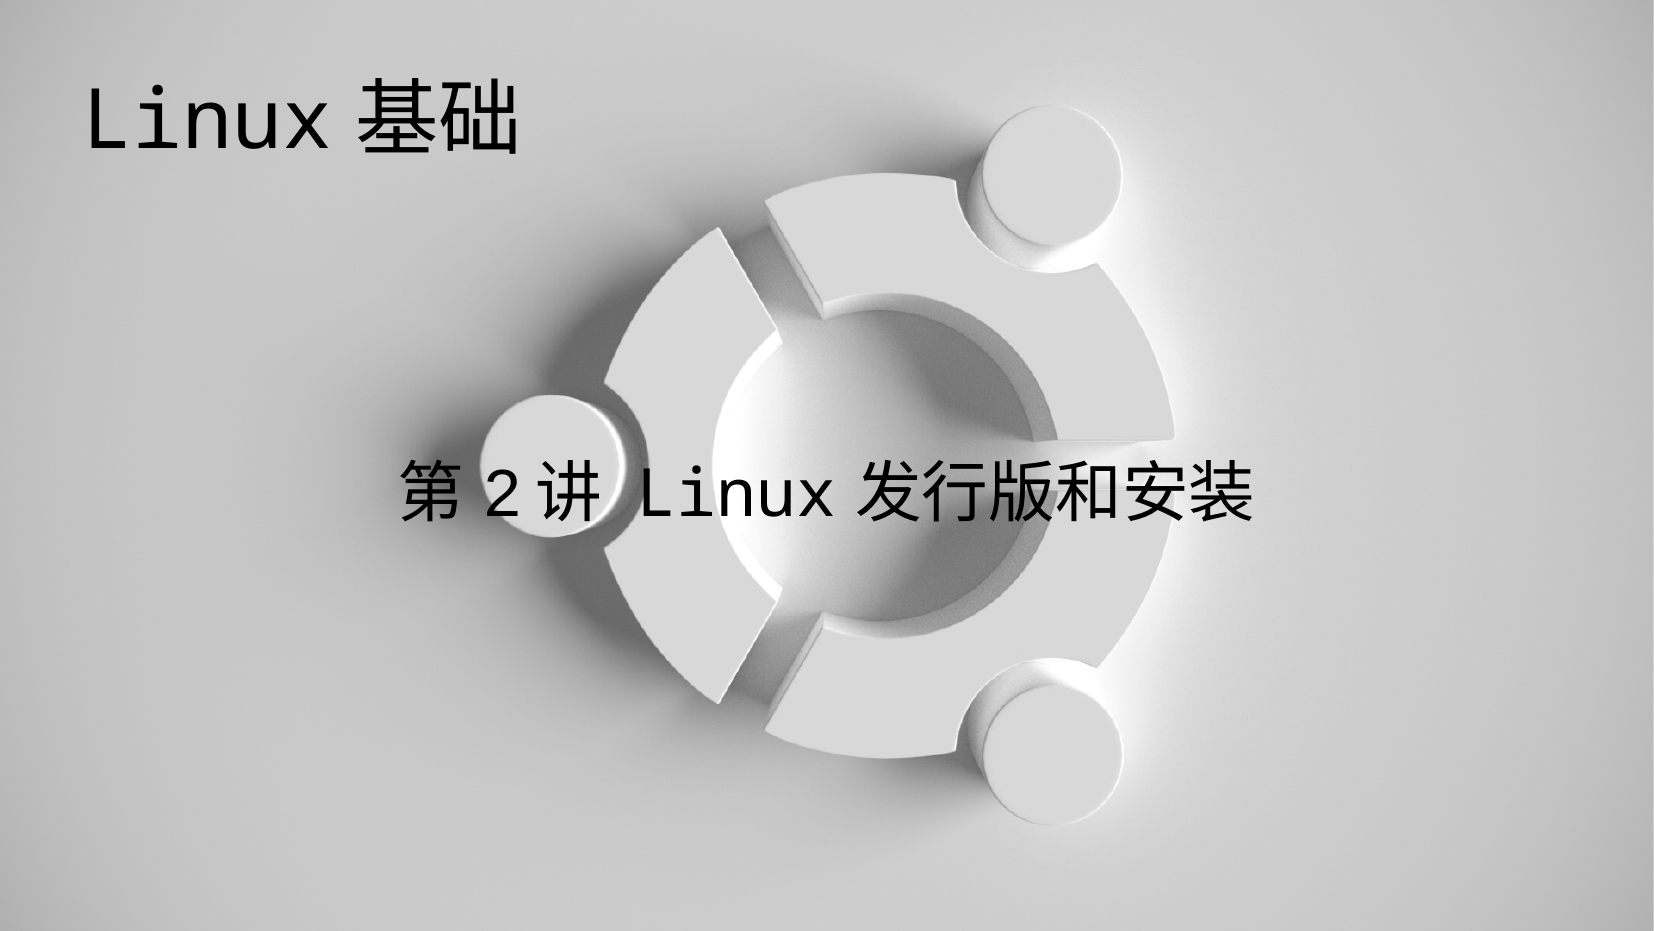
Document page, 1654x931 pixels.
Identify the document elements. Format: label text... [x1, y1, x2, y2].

subtitle 第2讲 Linux发行版和安装 [82, 217, 1571, 758]
title Linux基础 [82, 37, 1571, 189]
picture [0, 0, 1654, 931]
